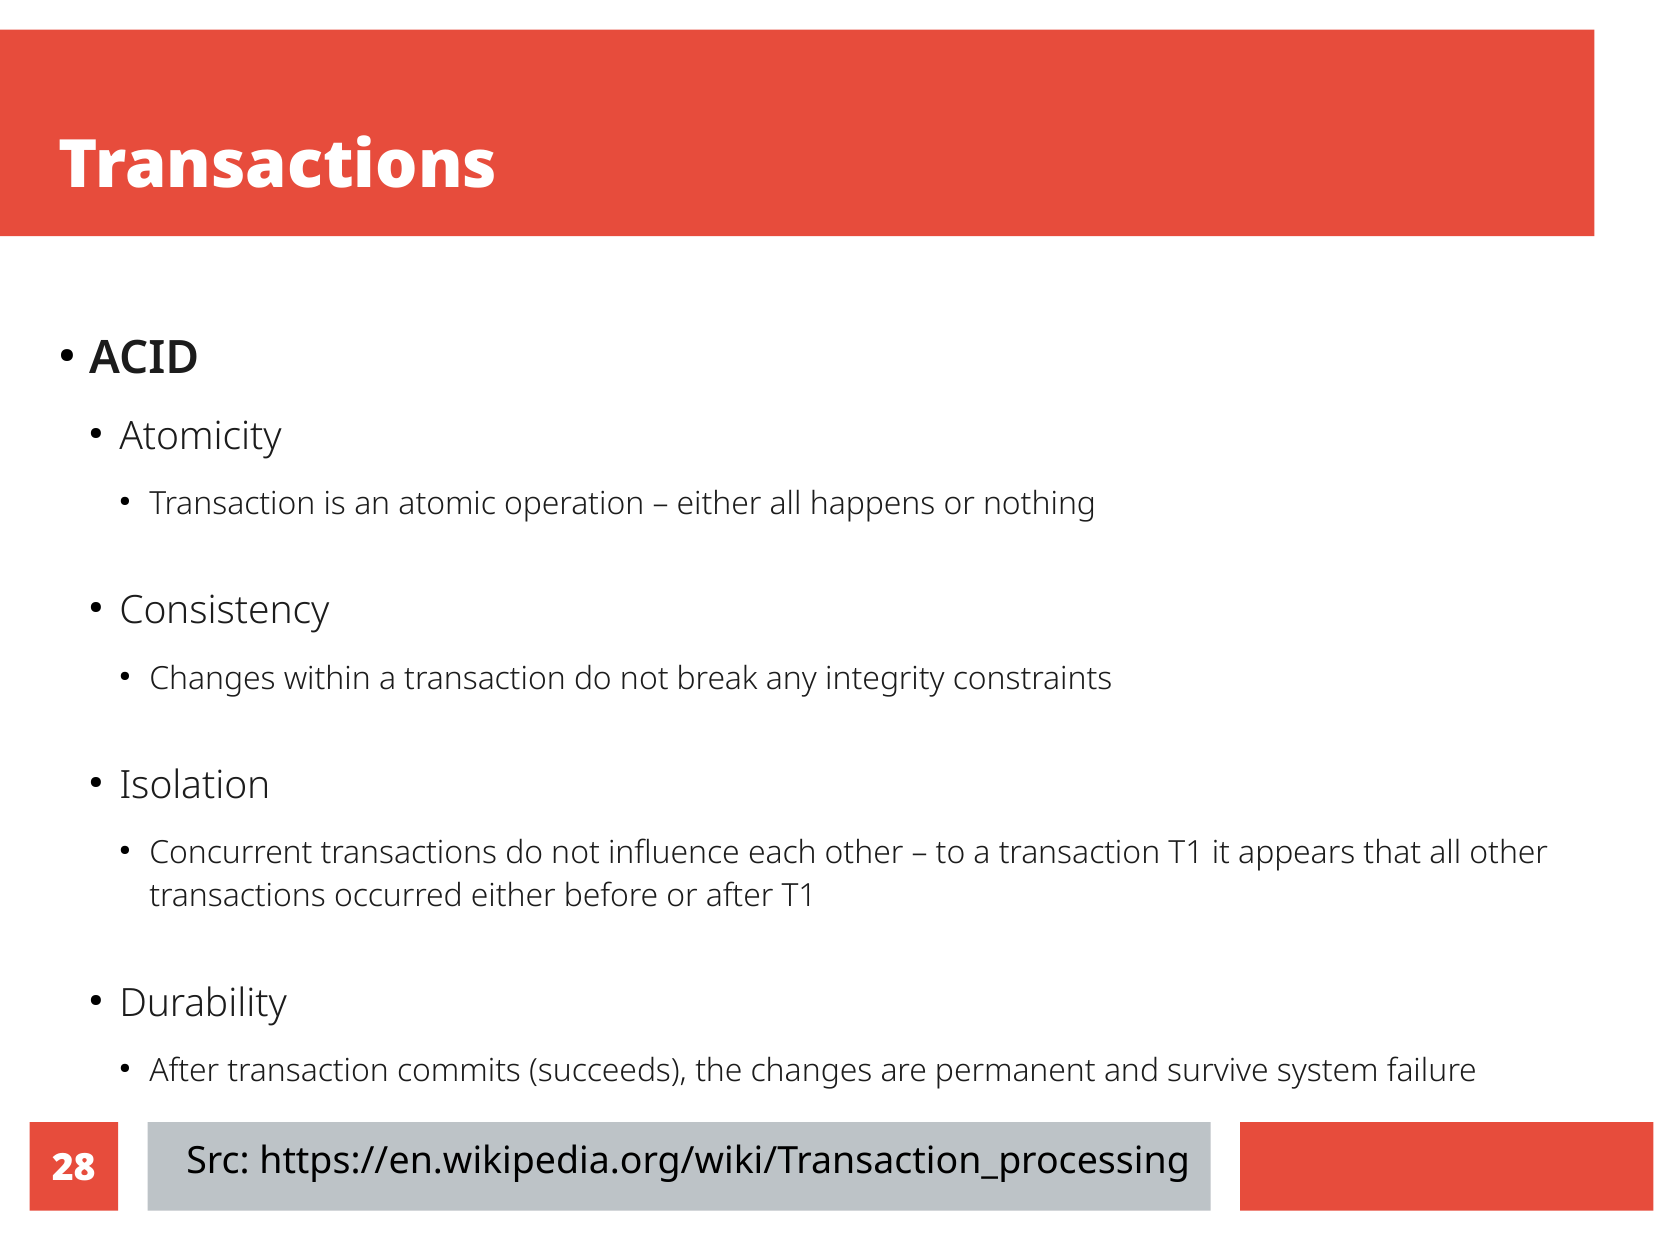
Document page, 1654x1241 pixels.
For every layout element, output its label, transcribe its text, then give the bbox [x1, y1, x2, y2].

list ACID Atomicity Transaction is an atomic operation – either all happens or nothing Consistency Changes within a transaction do not break any integrity constraints Isolation Concurrent transactions do not influence each other – to a transaction T1 it appears that all other transactions occurred either before or after T1 Durability After transaction commits (succeeds), the changes are permanent and survive system failure [59, 324, 1565, 1093]
title Transactions [59, 59, 1595, 207]
text_box Src: https://en.wikipedia.org/wiki/Transaction_processing [171, 1126, 1568, 1189]
